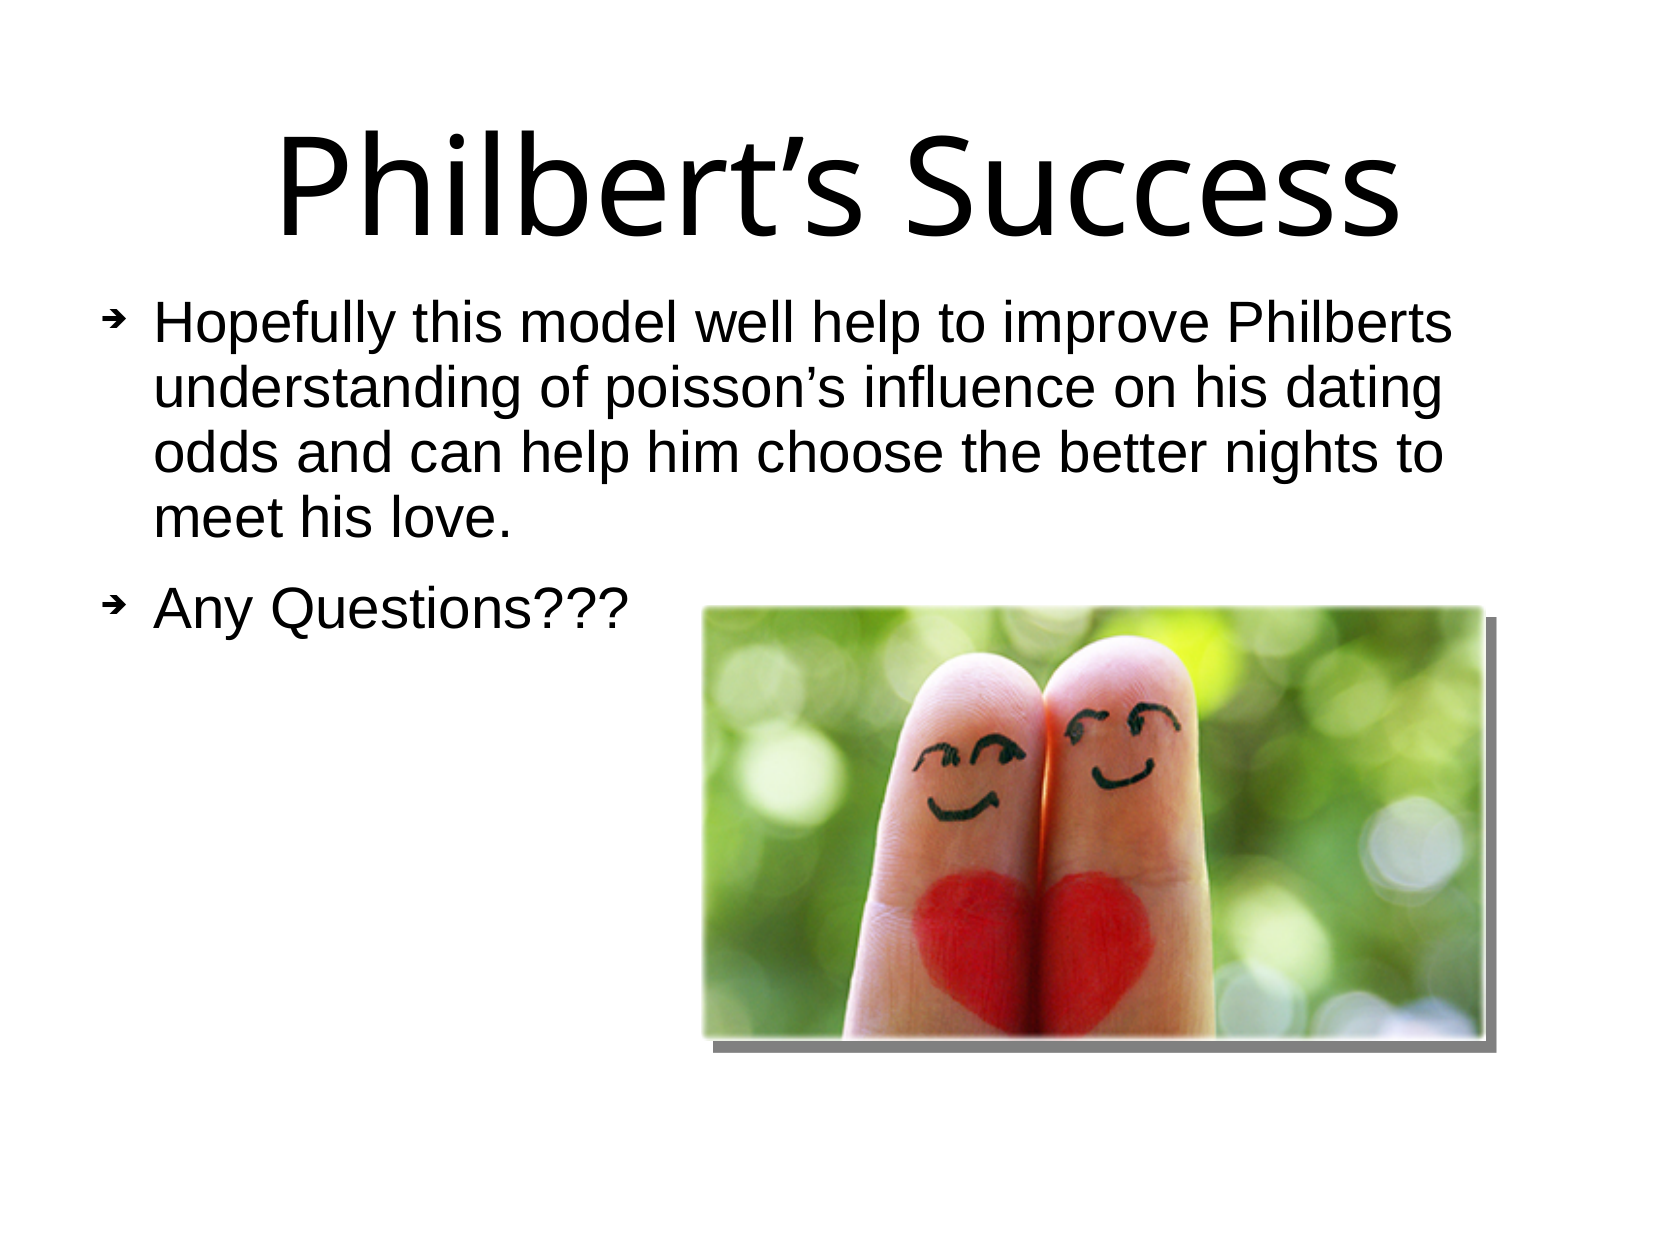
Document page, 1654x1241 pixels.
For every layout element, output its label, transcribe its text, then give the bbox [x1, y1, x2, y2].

list Hopefully this model well help to improve Philberts understanding of poisson’s influence on his dating odds and can help him choose the better nights to meet his love. Any Questions??? [82, 290, 1571, 1010]
title Philbert’s Success [105, 45, 1571, 290]
picture [701, 605, 1486, 1041]
